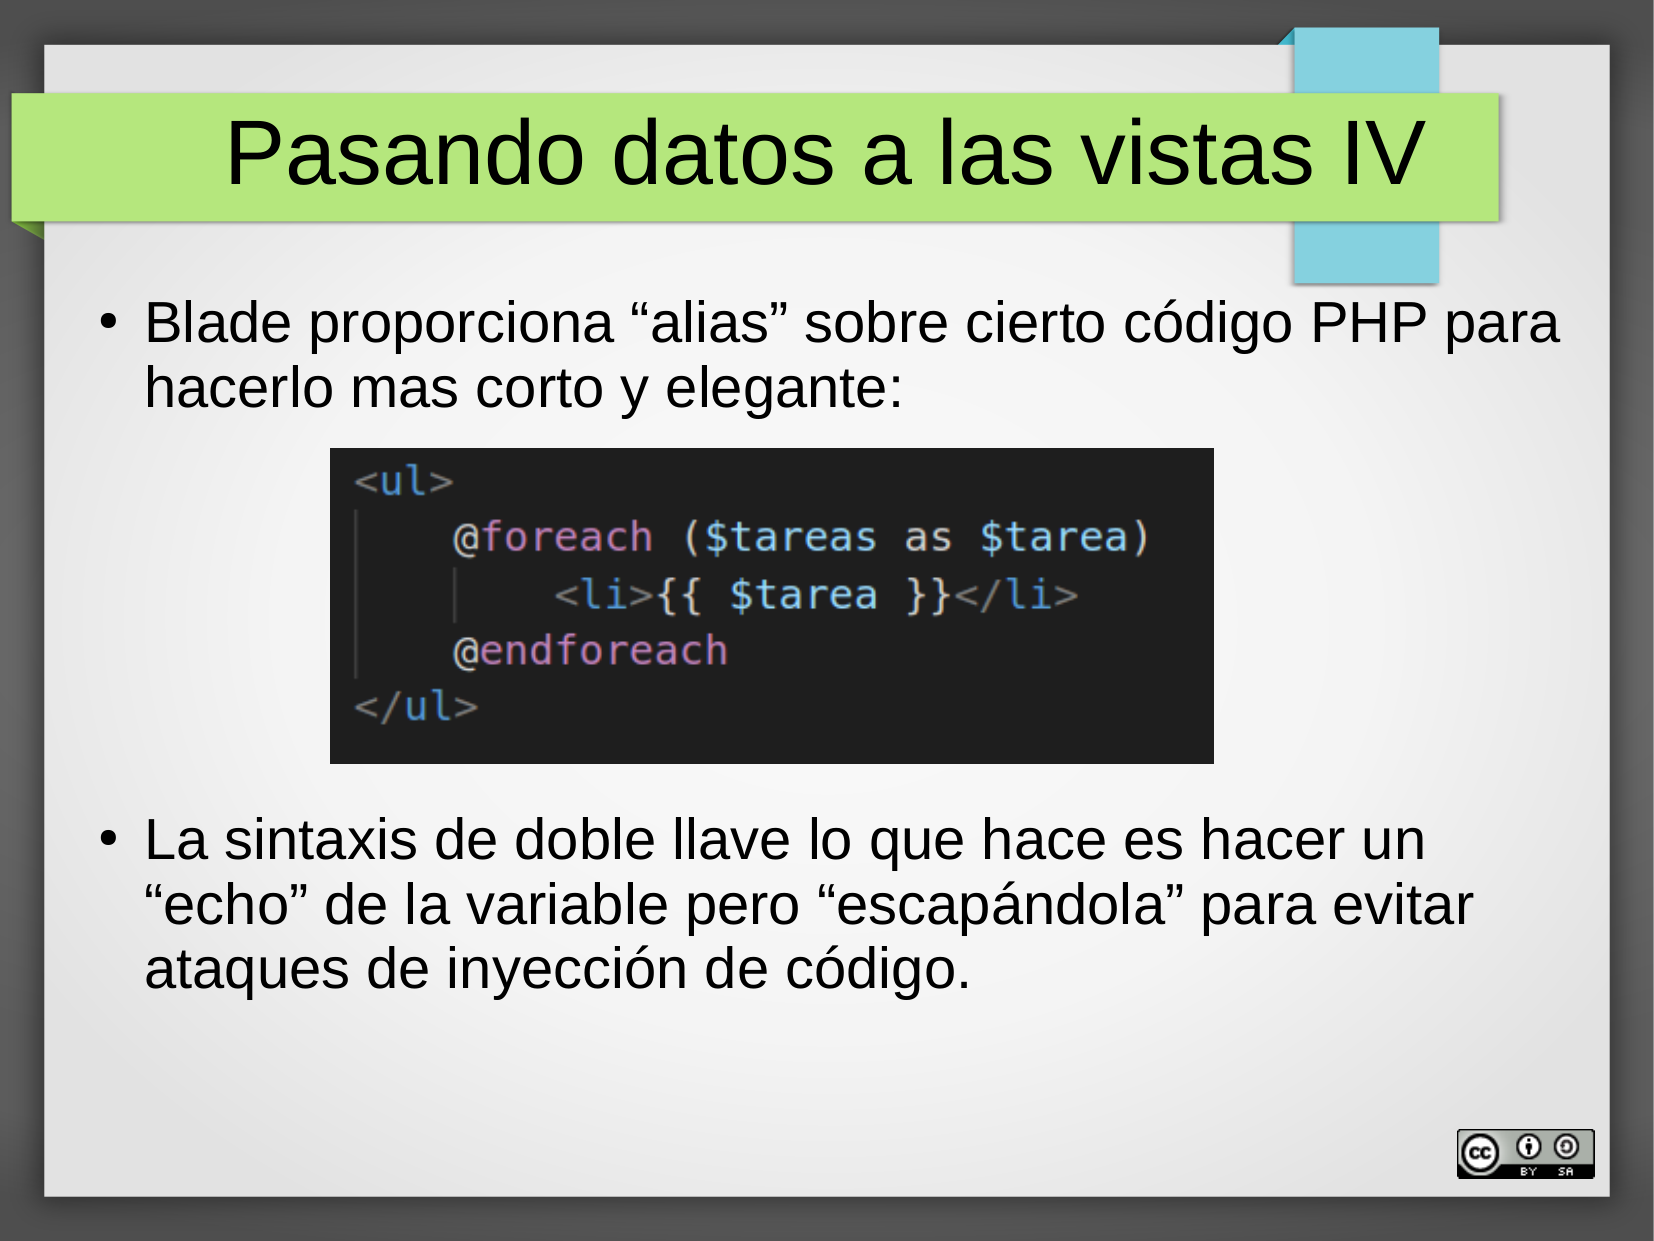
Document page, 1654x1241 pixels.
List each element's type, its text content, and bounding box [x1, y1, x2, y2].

picture [0, 0, 1654, 1241]
title Pasando datos a las vistas IV [82, 49, 1571, 257]
list Blade proporciona “alias” sobre cierto código PHP para hacerlo mas corto y elegante: La sintaxis de doble llave lo que hace es hacer un “echo” de la variable pero “escapándola” para evitar ataques de inyección de código. [82, 290, 1571, 1010]
